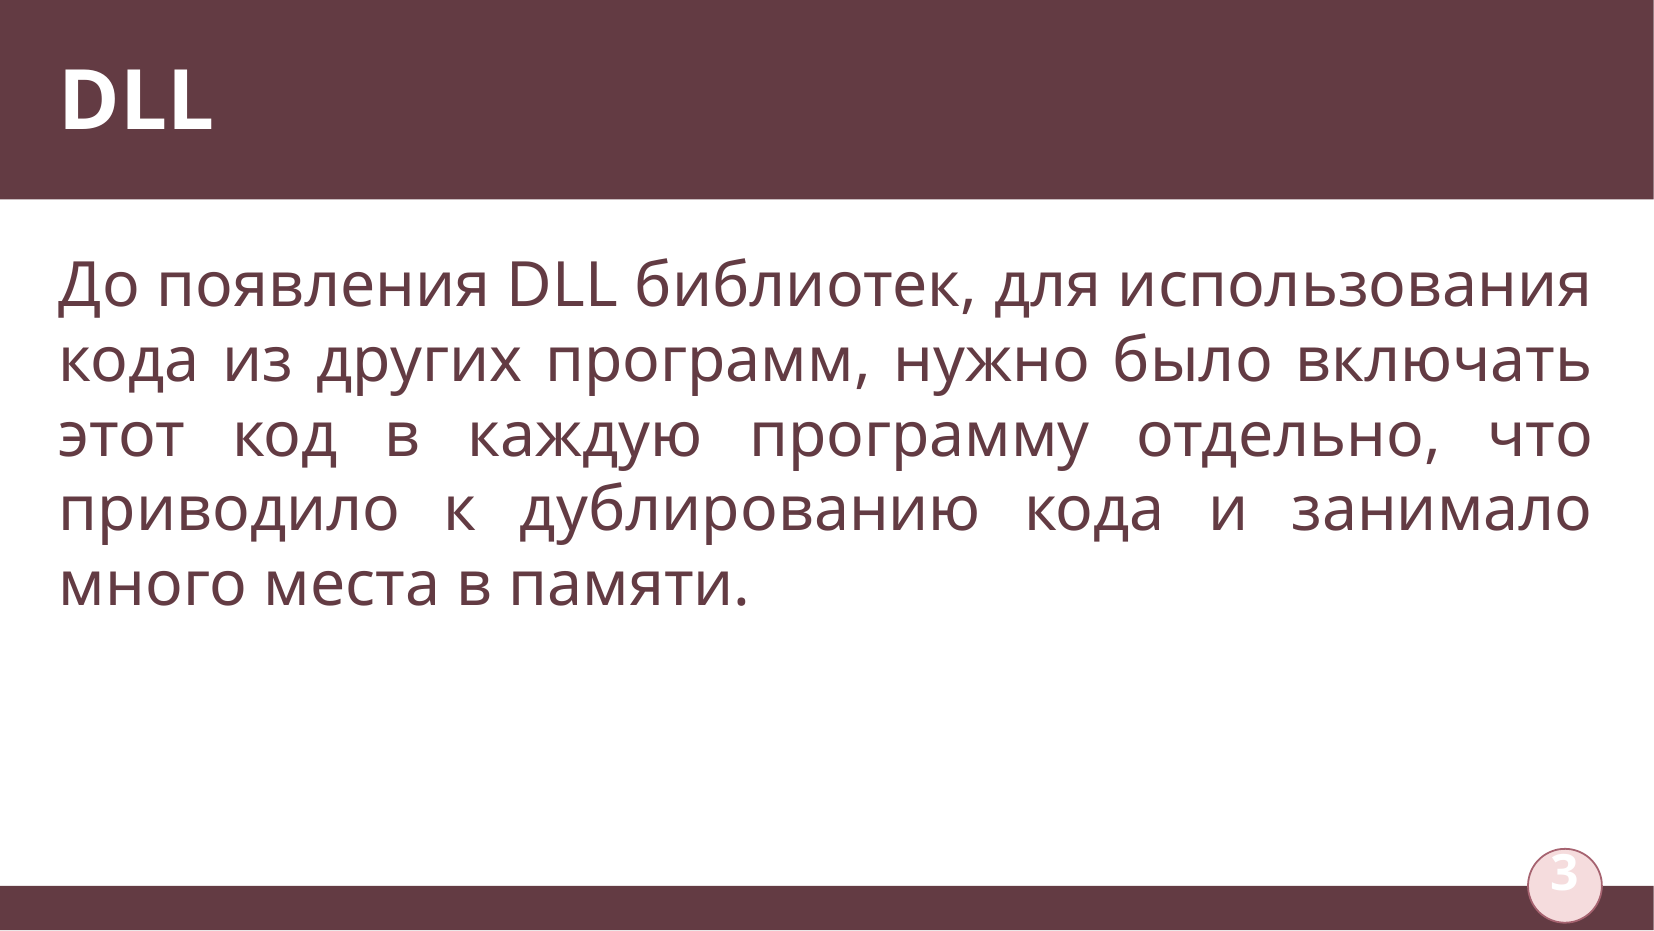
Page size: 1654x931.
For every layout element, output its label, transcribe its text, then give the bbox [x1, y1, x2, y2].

list До появления DLL библиотек, для использования кода из других программ, нужно было включать этот код в каждую программу отдельно, что приводило к дублированию кода и занимало много места в памяти. [59, 243, 1595, 694]
title DLL [59, 37, 1595, 155]
